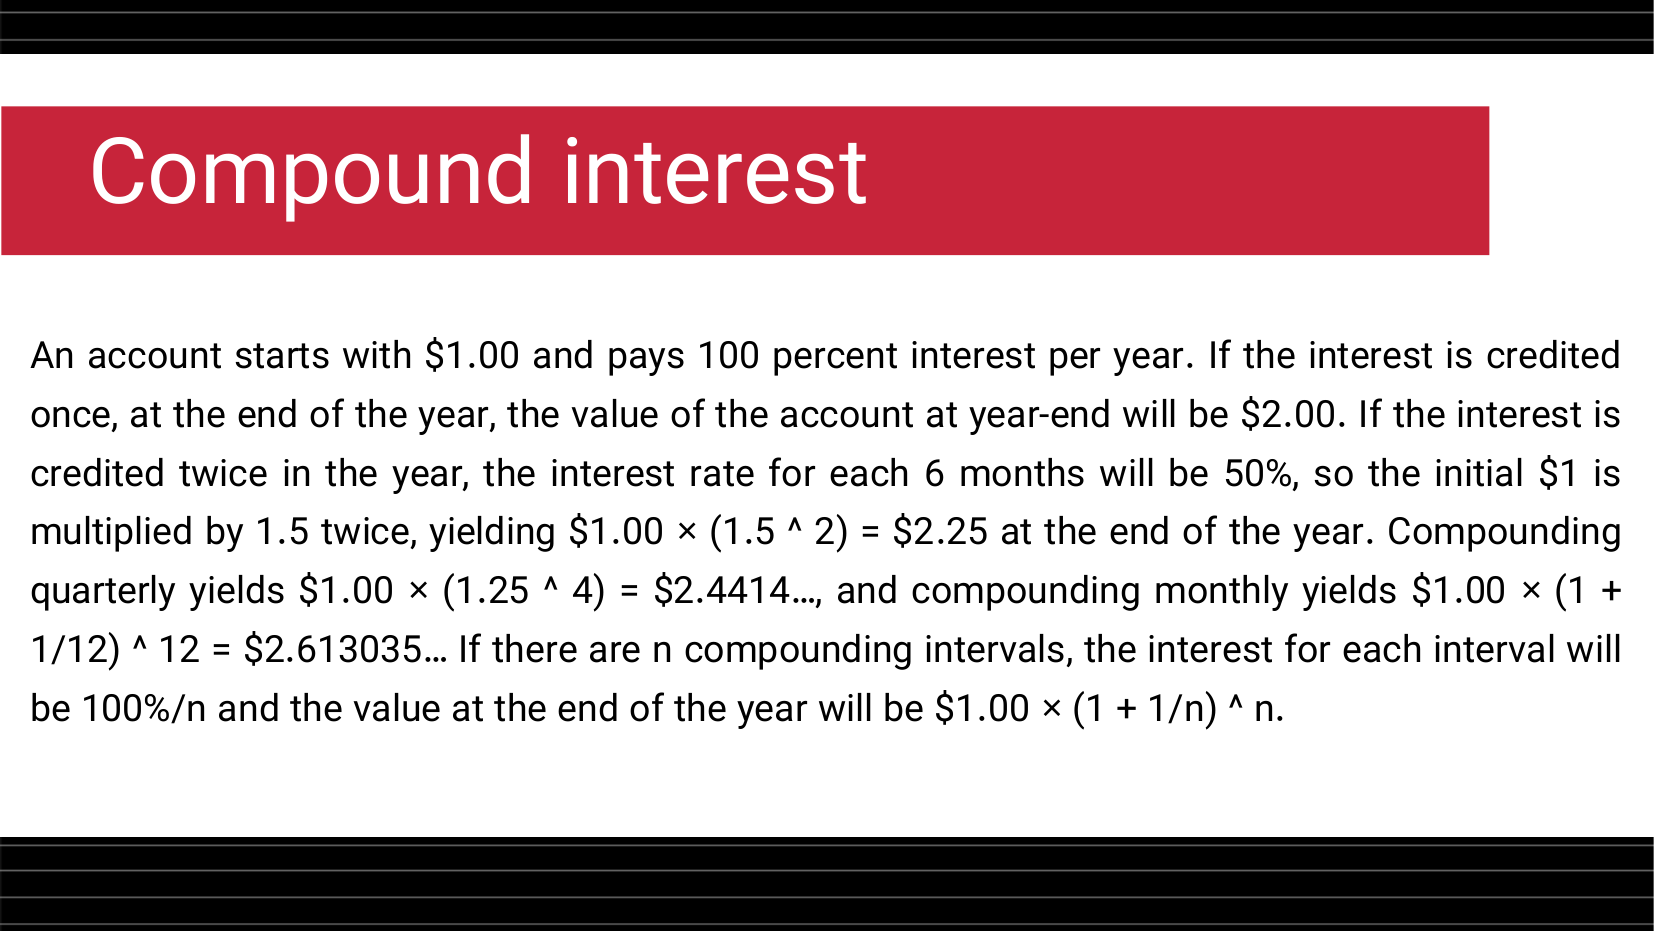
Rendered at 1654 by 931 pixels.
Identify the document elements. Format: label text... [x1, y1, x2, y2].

picture [0, 0, 1654, 54]
picture [0, 837, 1654, 931]
title Compound interest [1, 106, 1490, 256]
subtitle An account starts with $1.00 and pays 100 percent interest per year. If the interest is credited once, at the end of the year, the value of the account at year-end will be $2.00. If the interest is credited twice in the year, the interest rate for each 6 months will be 50%, so the initial $1 is multiplied by 1.5 twice, yielding $1.00 × (1.5 ^ 2) = $2.25 at the end of the year. Compounding quarterly yields $1.00 × (1.25 ^ 4) = $2.4414…, and compounding monthly yields $1.00 × (1 + 1/12) ^ 12 = $2.613035… If there are n compounding intervals, the interest for each interval will be 100%/n and the value at the end of the year will be $1.00 × (1 + 1/n) ^ n. [30, 330, 1636, 742]
